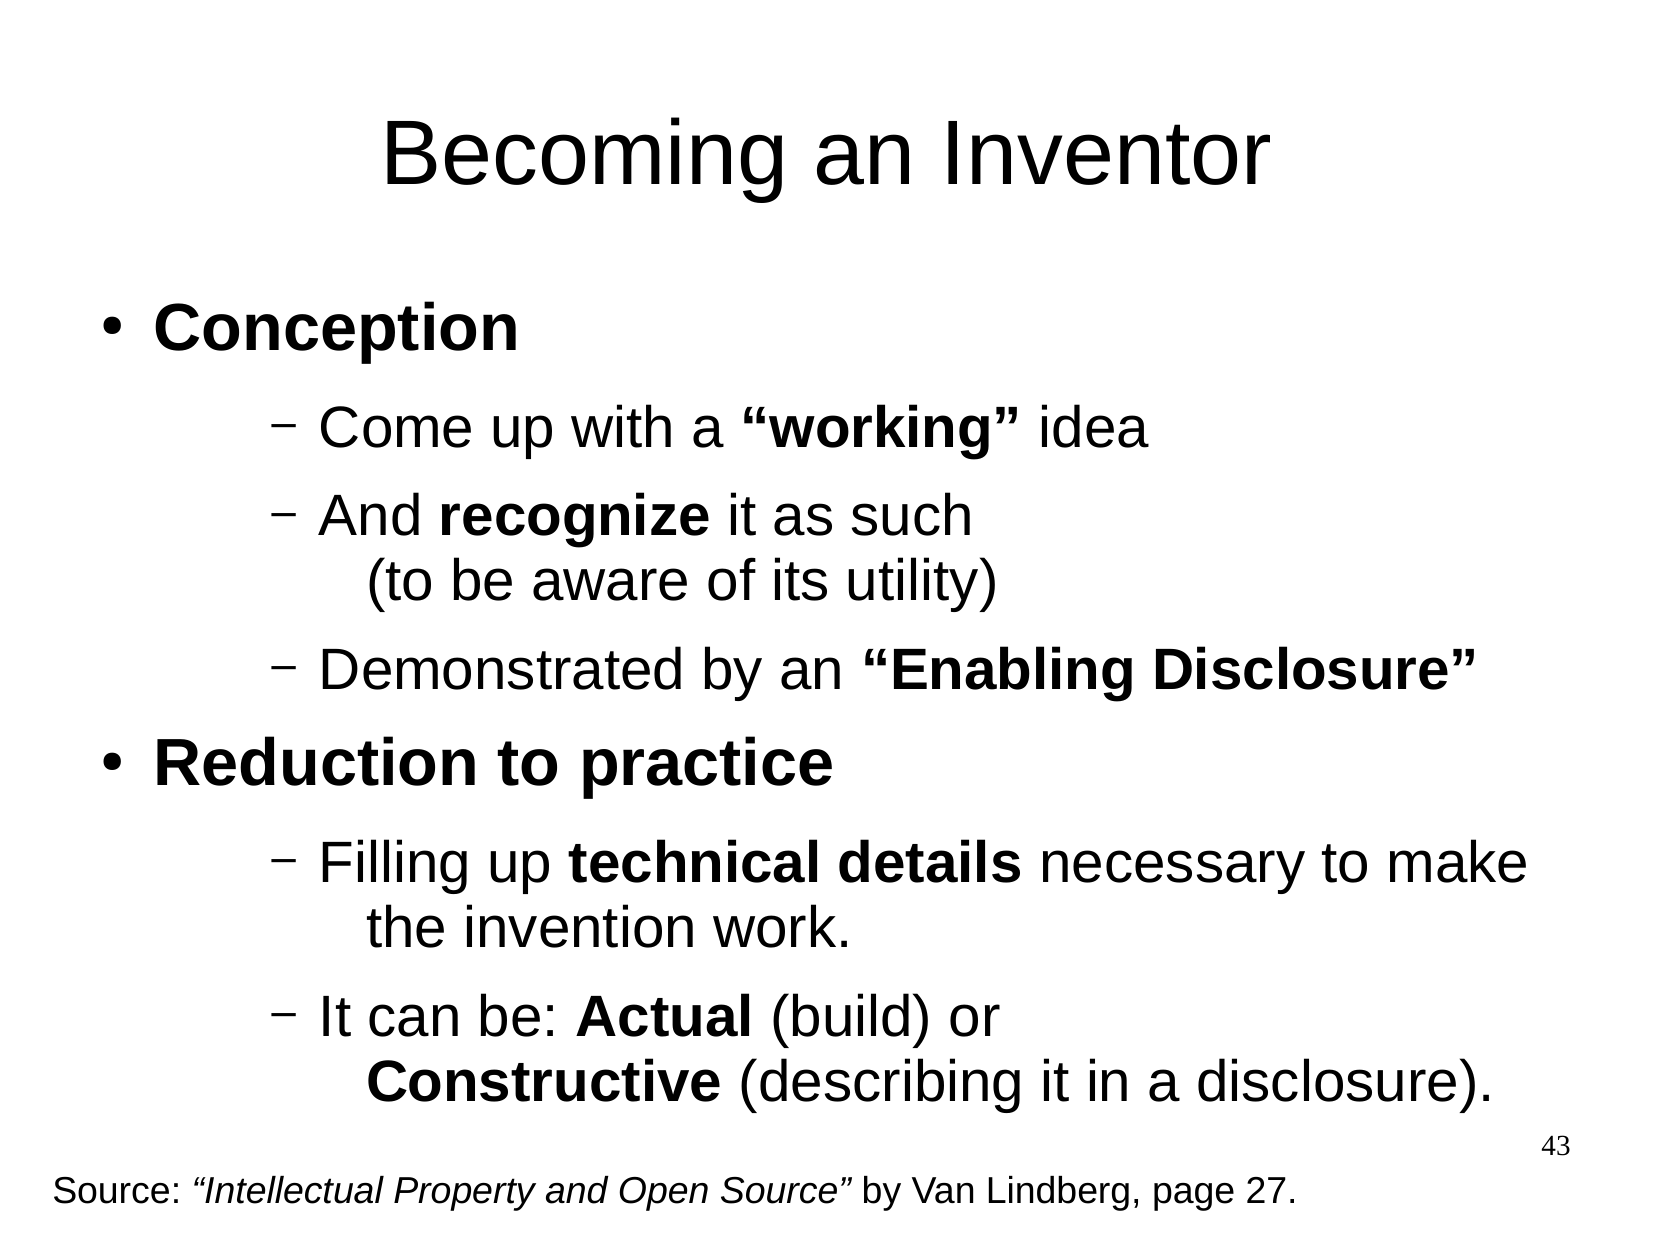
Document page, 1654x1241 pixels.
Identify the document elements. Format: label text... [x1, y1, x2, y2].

list Conception Come up with a “working” idea And recognize it as such (to be aware of its utility) Demonstrated by an “Enabling Disclosure” Reduction to practice Filling up technical details necessary to make the invention work. It can be: Actual (build) or Constructive (describing it in a disclosure). [82, 290, 1571, 1114]
title Becoming an Inventor [82, 56, 1571, 250]
text_box Source: “Intellectual Property and Open Source” by Van Lindberg, page 27. [37, 1162, 1613, 1220]
